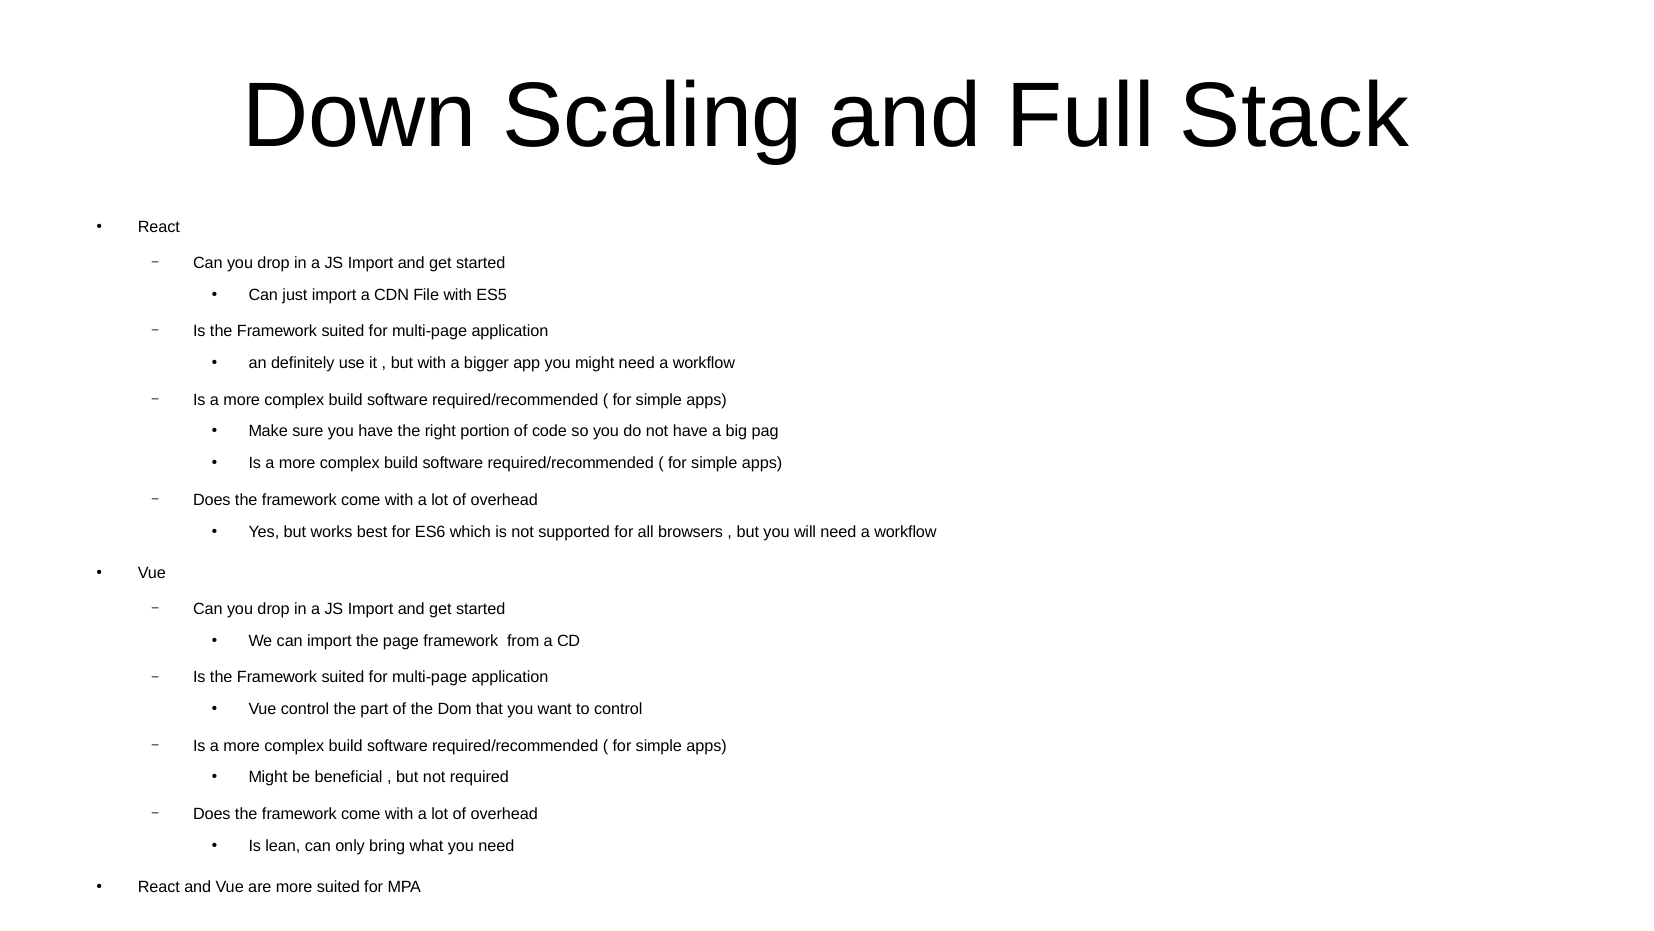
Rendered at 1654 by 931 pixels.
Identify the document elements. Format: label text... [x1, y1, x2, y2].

title Down Scaling and Full Stack [82, 37, 1571, 193]
list React Can you drop in a JS Import and get started Can just import a CDN File with ES5 Is the Framework suited for multi-page application an definitely use it , but with a bigger app you might need a workflow Is a more complex build software required/recommended ( for simple apps) Make sure you have the right portion of code so you do not have a big pag Is a more complex build software required/recommended ( for simple apps) Does the framework come with a lot of overhead Yes, but works best for ES6 which is not supported for all browsers , but you will need a workflow Vue Can you drop in a JS Import and get started We can import the page framework from a CD Is the Framework suited for multi-page application Vue control the part of the Dom that you want to control Is a more complex build software required/recommended ( for simple apps) Might be beneficial , but not required Does the framework come with a lot of overhead Is lean, can only bring what you need React and Vue are more suited for MPA [82, 217, 1571, 901]
